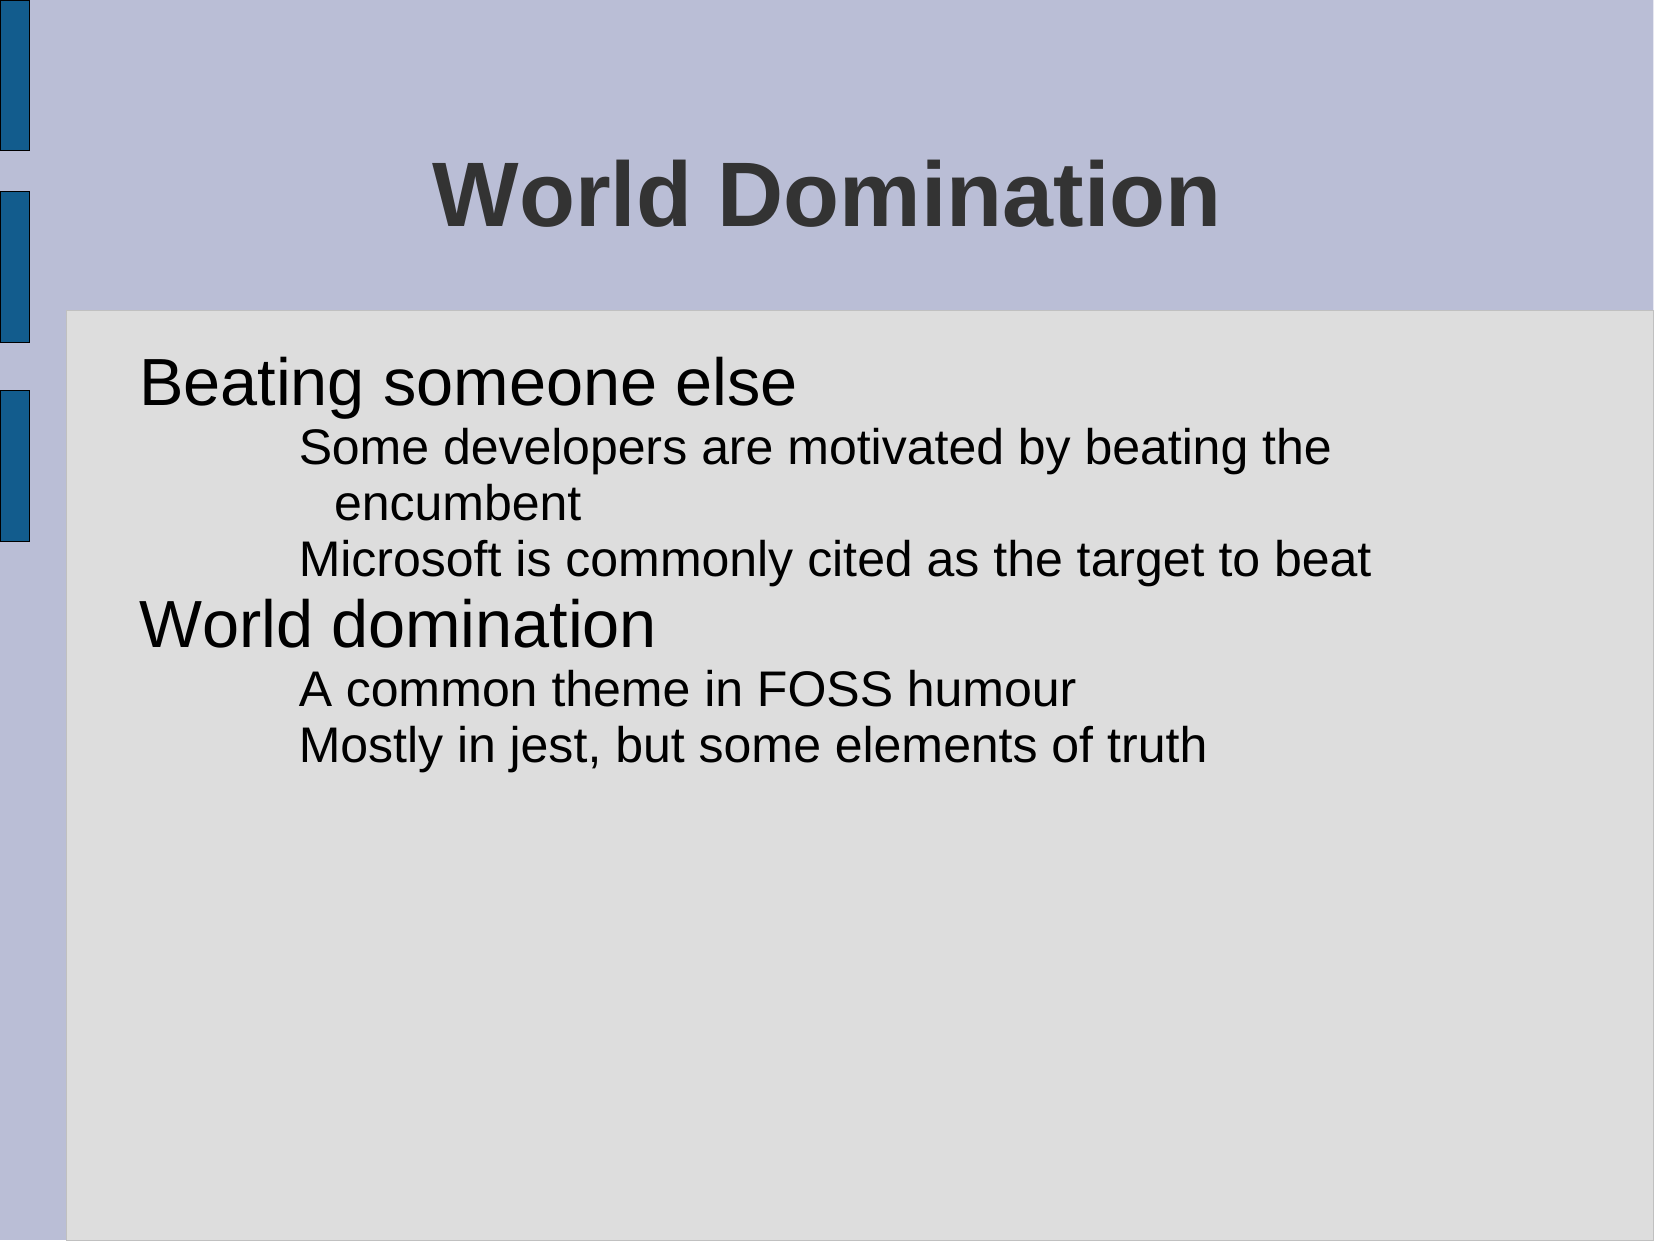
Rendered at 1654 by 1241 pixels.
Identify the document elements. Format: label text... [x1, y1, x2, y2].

title World Domination [121, 98, 1534, 291]
list Beating someone else Some developers are motivated by beating the encumbent Microsoft is commonly cited as the target to beat World domination A common theme in FOSS humour Mostly in jest, but some elements of truth [121, 344, 1534, 1112]
